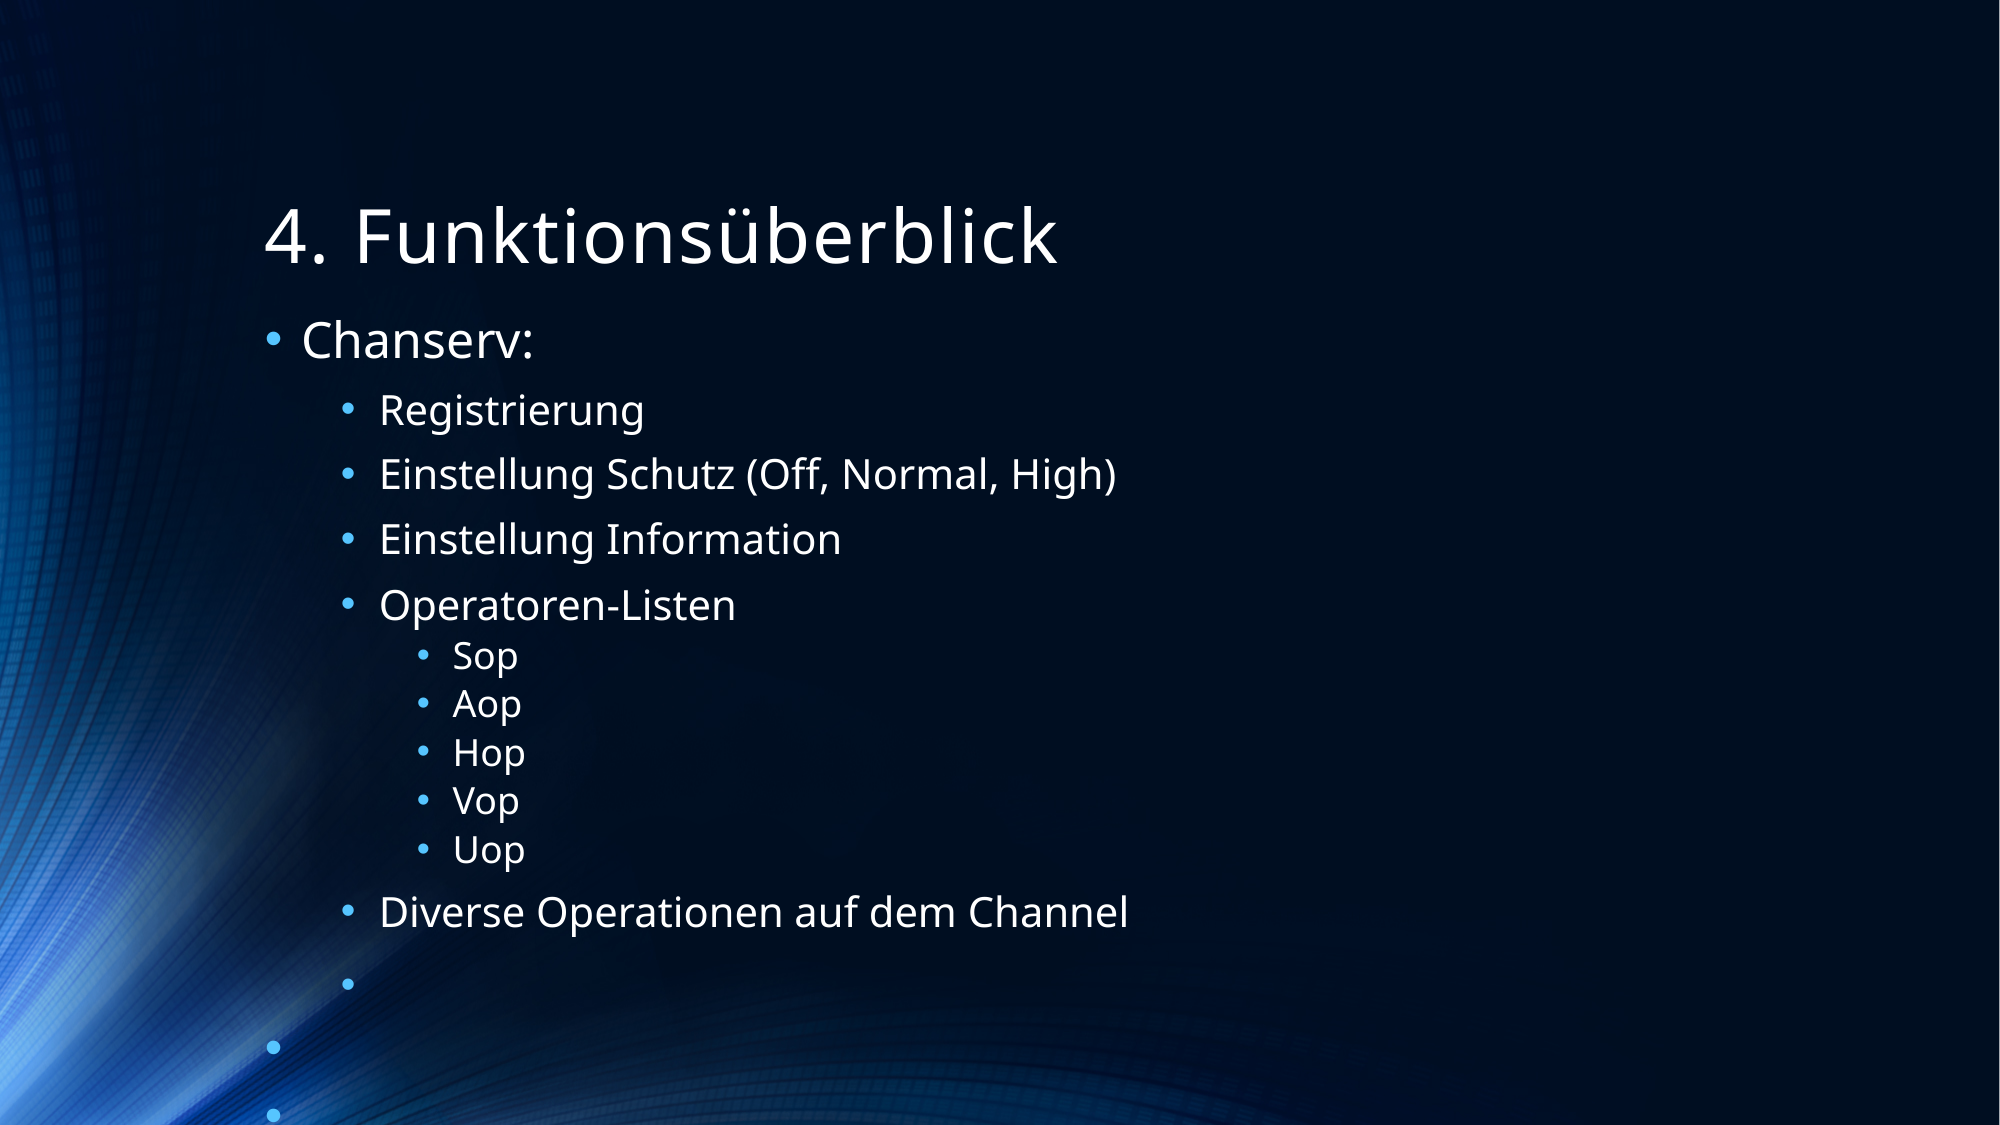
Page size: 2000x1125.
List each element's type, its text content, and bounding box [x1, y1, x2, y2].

title 4. Funktionsüberblick [249, 62, 1750, 288]
list Chanserv: Registrierung Einstellung Schutz (Off, Normal, High) Einstellung Information Operatoren-Listen Sop Aop Hop Vop Uop Diverse Operationen auf dem Channel [249, 312, 1749, 988]
picture [0, 0, 2000, 1125]
